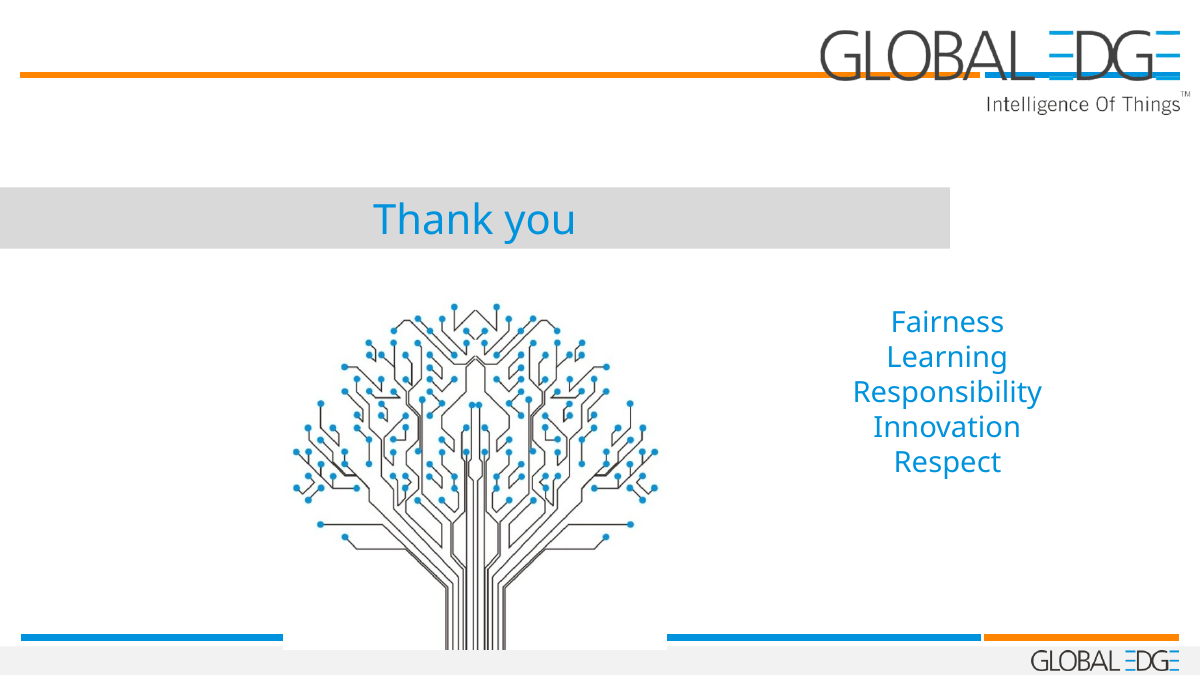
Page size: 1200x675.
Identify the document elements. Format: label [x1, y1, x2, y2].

picture [283, 279, 667, 650]
picture [1031, 650, 1179, 671]
picture [810, 20, 1200, 125]
